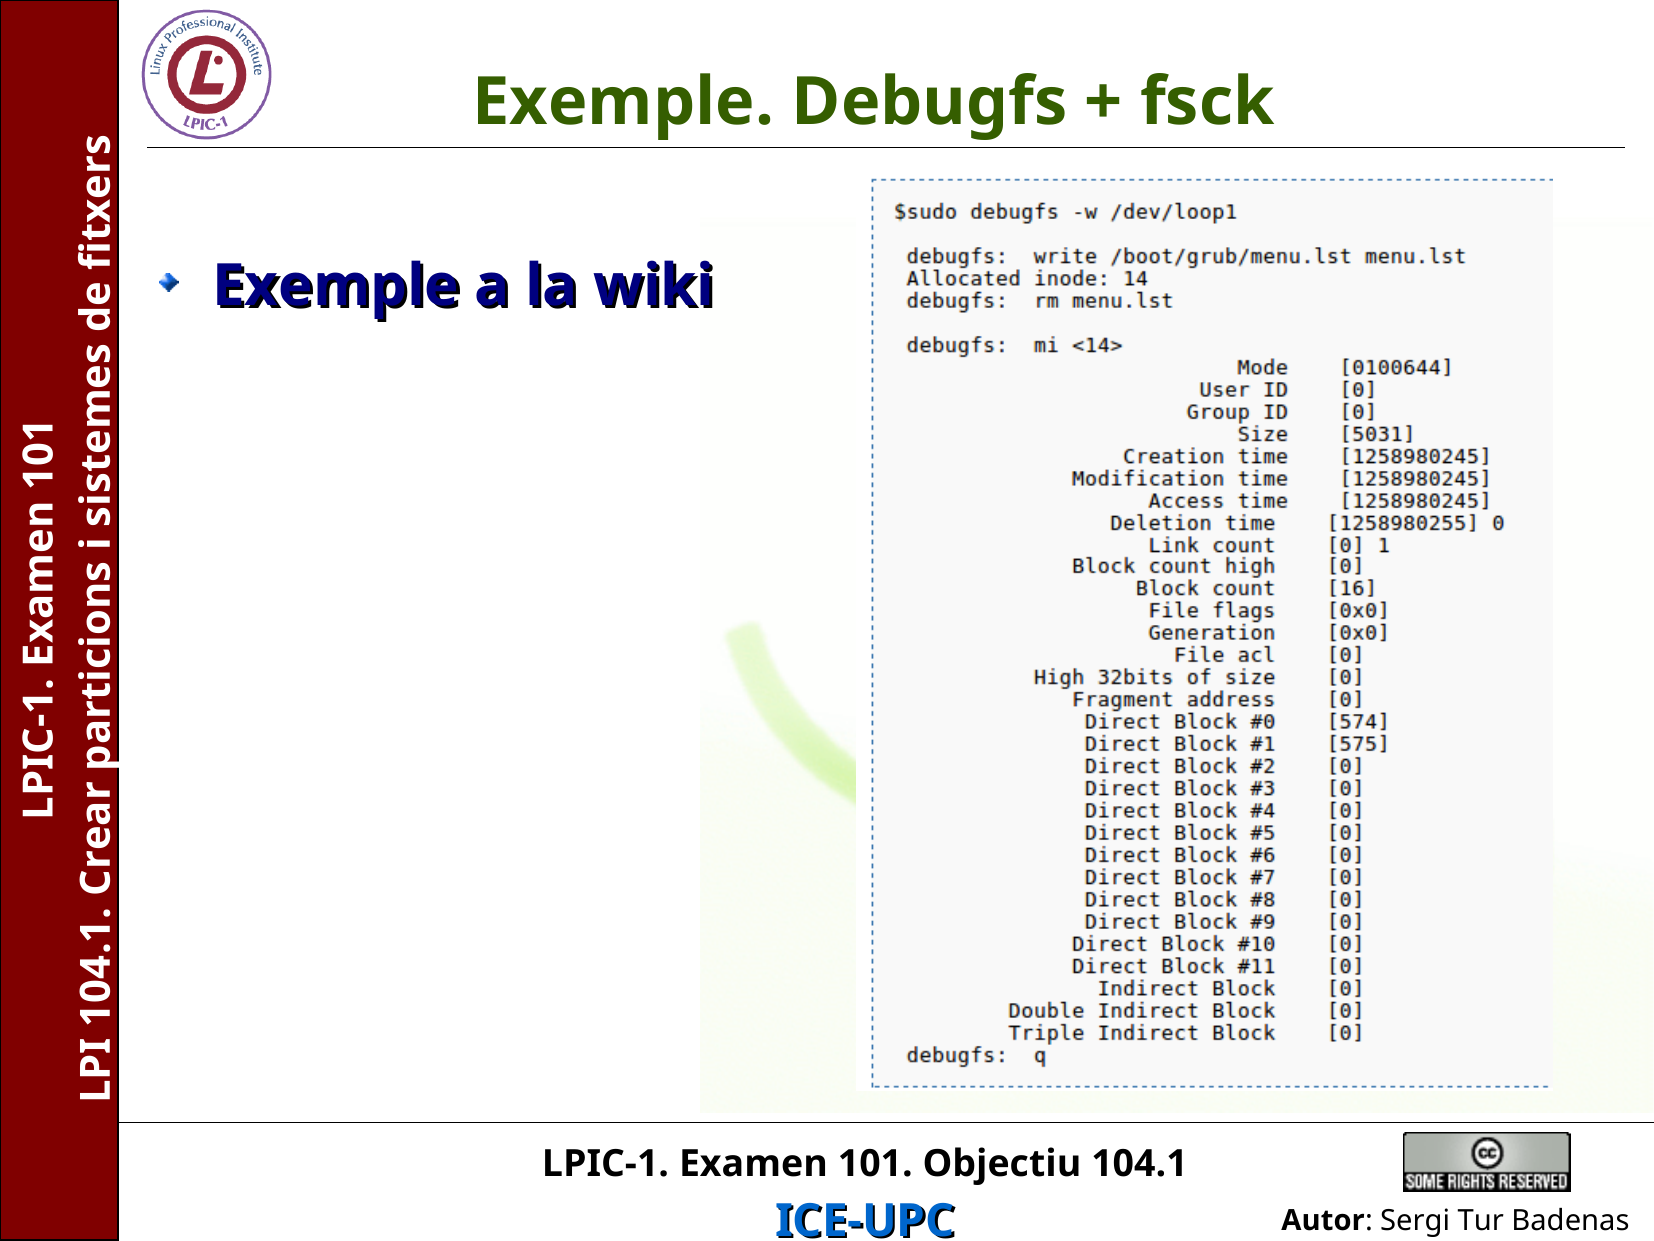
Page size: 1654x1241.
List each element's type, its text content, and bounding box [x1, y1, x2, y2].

title Exemple. Debugfs + fsck [129, 49, 1619, 148]
picture [700, 165, 1654, 1113]
picture [1403, 1132, 1571, 1192]
picture [135, 5, 277, 49]
list Exemple a la wiki [141, 242, 1630, 1078]
